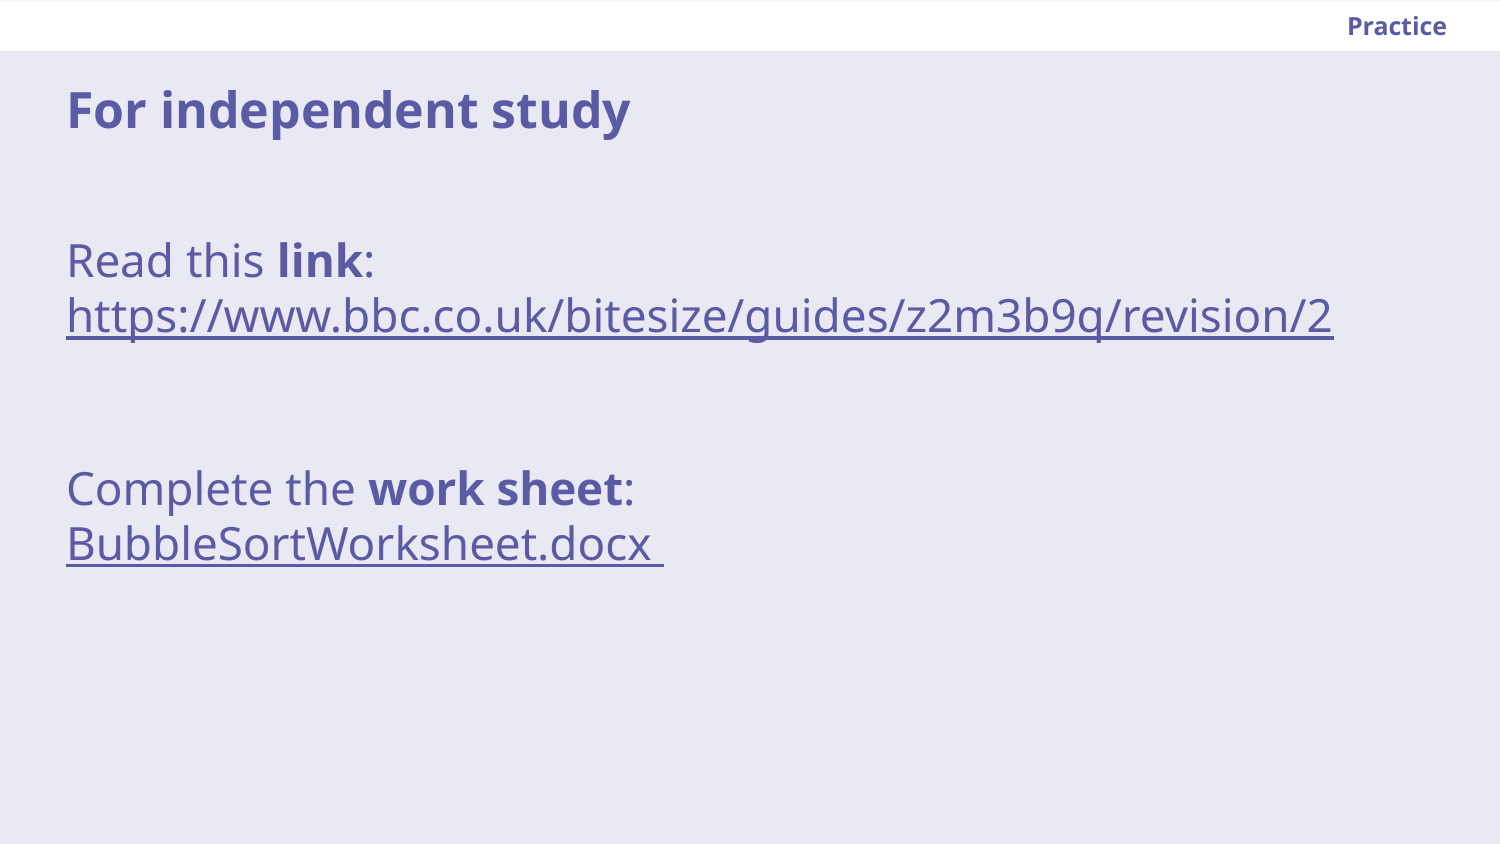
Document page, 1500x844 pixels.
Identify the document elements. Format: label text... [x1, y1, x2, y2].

text_box For independent study [51, 50, 1182, 167]
text_box Read this link: https://www.bbc.co.uk/bitesize/guides/z2m3b9q/revision/2 Complete the work sheet: BubbleSortWorksheet.docx [51, 216, 1441, 780]
subtitle Practice [862, 0, 1448, 52]
